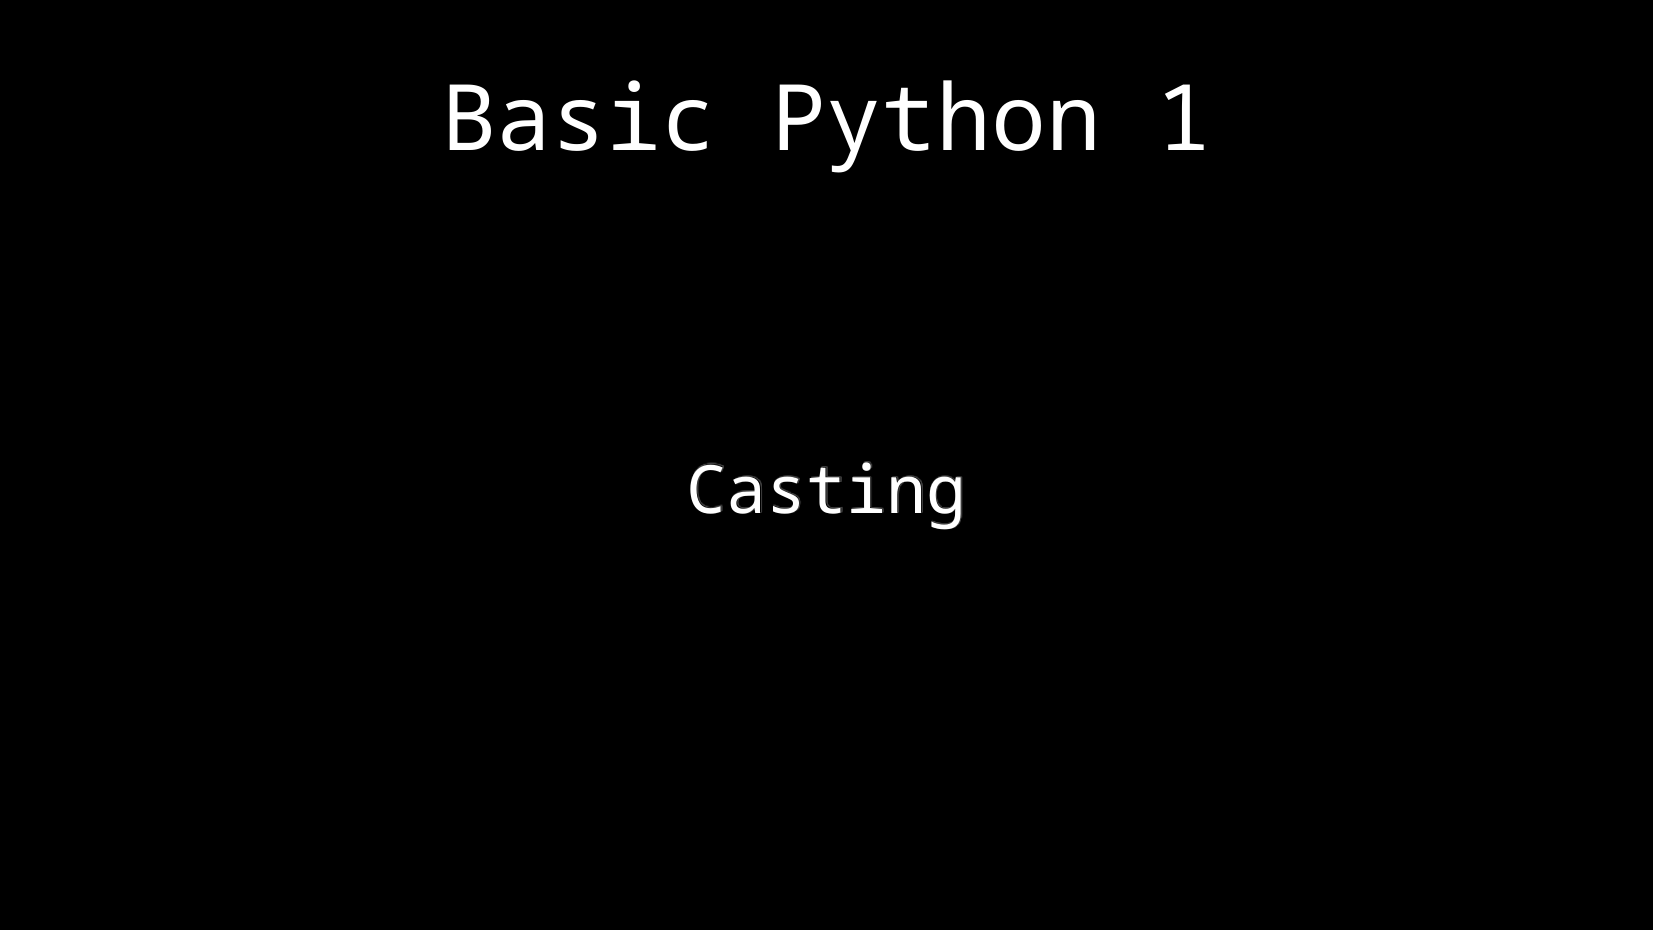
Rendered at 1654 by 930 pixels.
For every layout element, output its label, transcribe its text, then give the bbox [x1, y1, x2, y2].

subtitle Casting [82, 217, 1571, 757]
title Basic Python 1 [82, 37, 1571, 193]
